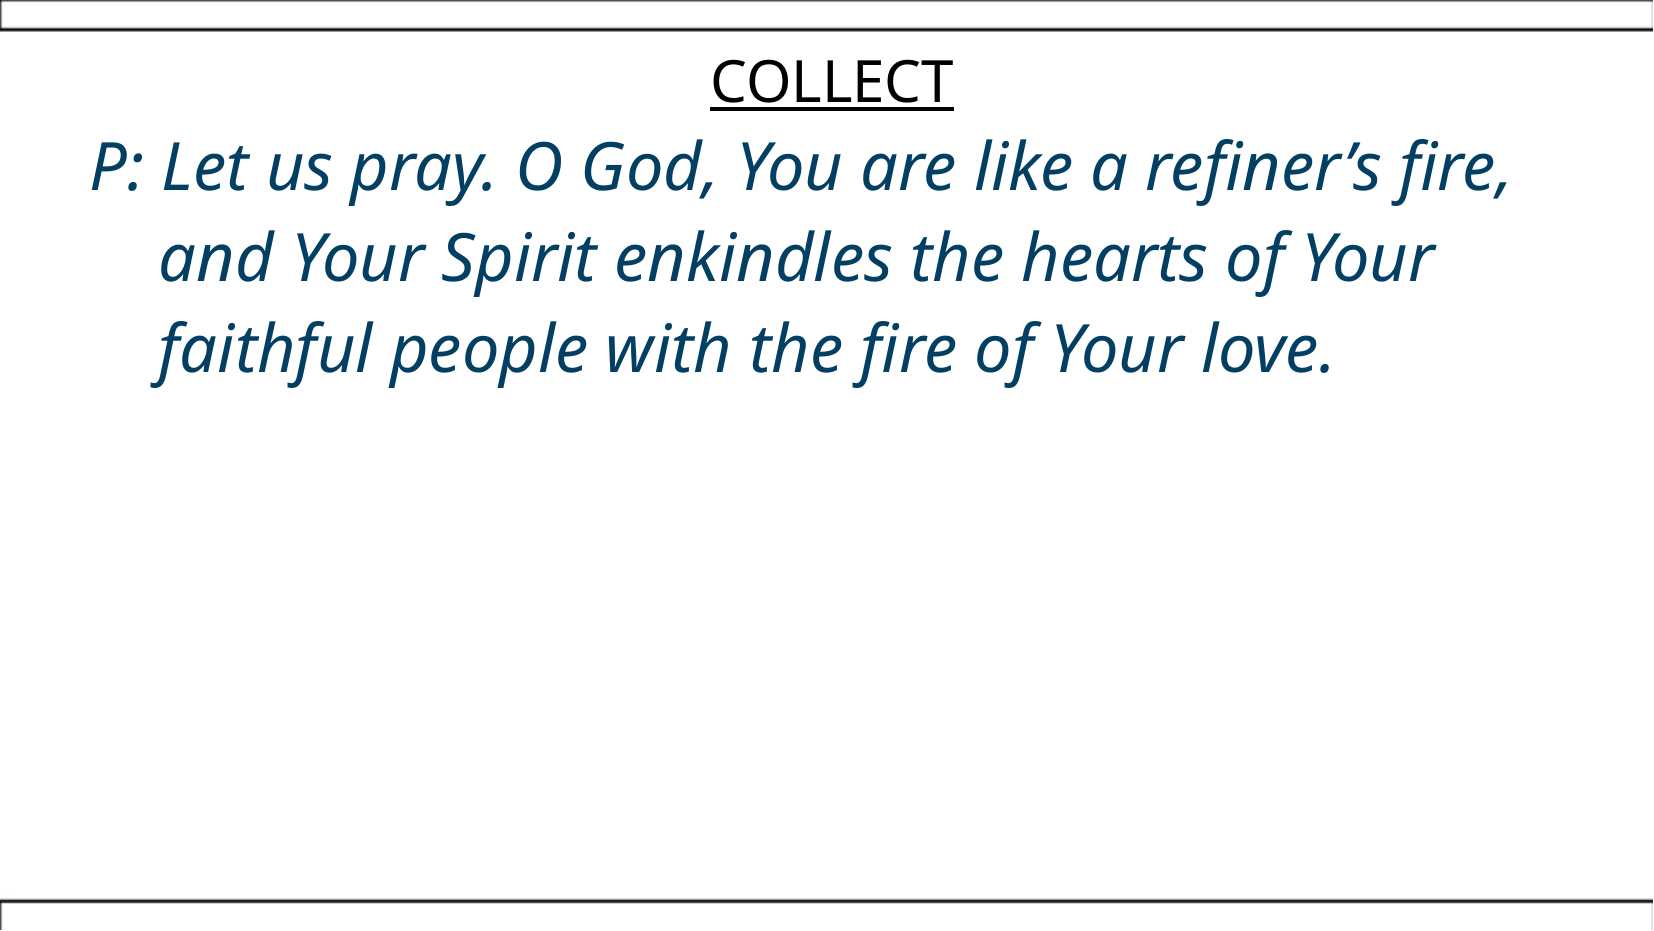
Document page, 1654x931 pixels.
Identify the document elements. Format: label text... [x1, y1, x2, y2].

picture [0, 0, 1653, 930]
text_box COLLECT P: Let us pray. O God, You are like a refiner’s fire, and Your Spirit enkindles the hearts of Your faithful people with the fire of Your love. [75, 32, 1591, 406]
